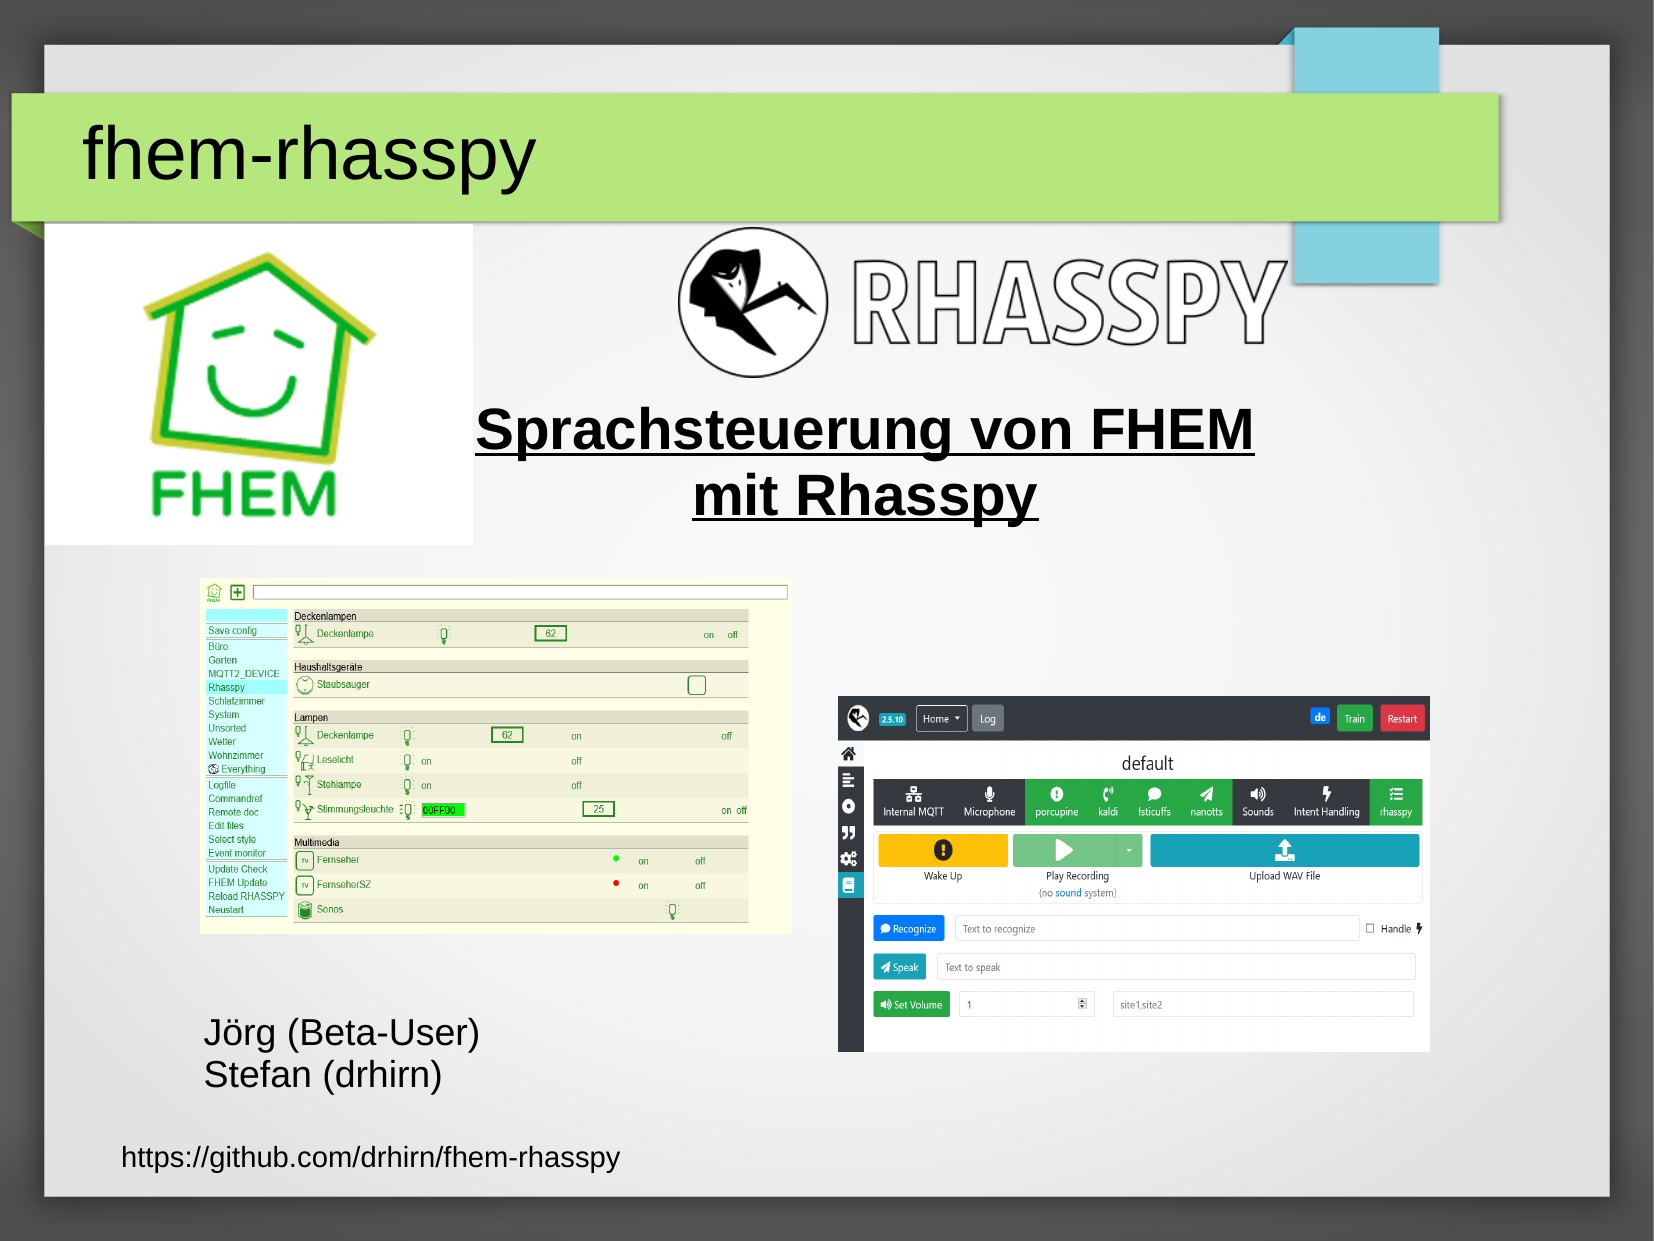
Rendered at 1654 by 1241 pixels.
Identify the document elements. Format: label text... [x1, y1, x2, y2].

picture [0, 0, 1654, 1241]
title fhem-rhasspy [82, 94, 1264, 213]
text_box Sprachsteuerung von FHEM mit Rhasspy [460, 389, 1271, 579]
text_box Jörg (Beta-User) Stefan (drhirn) [188, 1003, 579, 1103]
text_box https://github.com/drhirn/fhem-rhasspy [106, 1133, 733, 1182]
